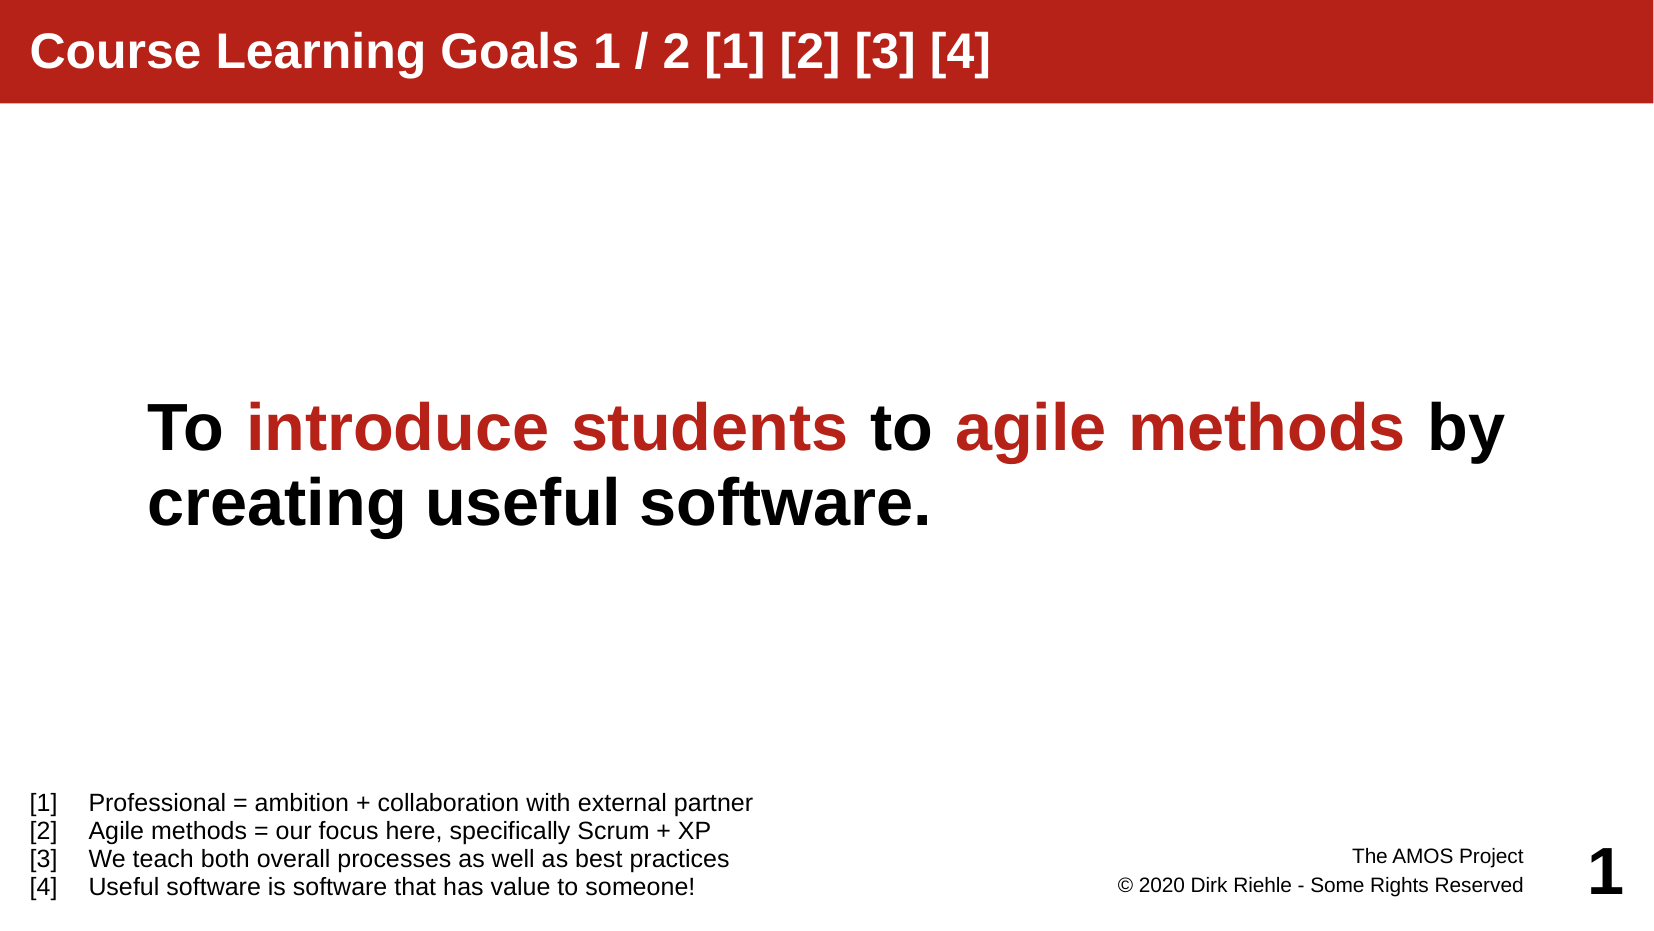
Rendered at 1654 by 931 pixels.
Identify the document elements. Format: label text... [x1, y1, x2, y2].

text_box [1] Professional = ambition + collaboration with external partner [2] Agile methods = our focus here, specifically Scrum + XP [3] We teach both overall processes as well as best practices [4] Useful software is software that has value to someone! [0, 693, 1182, 931]
subtitle To introduce students to agile methods by creating useful software. [29, 132, 1625, 798]
title Course Learning Goals 1 / 2 [1] [2] [3] [4] [0, 0, 1654, 104]
